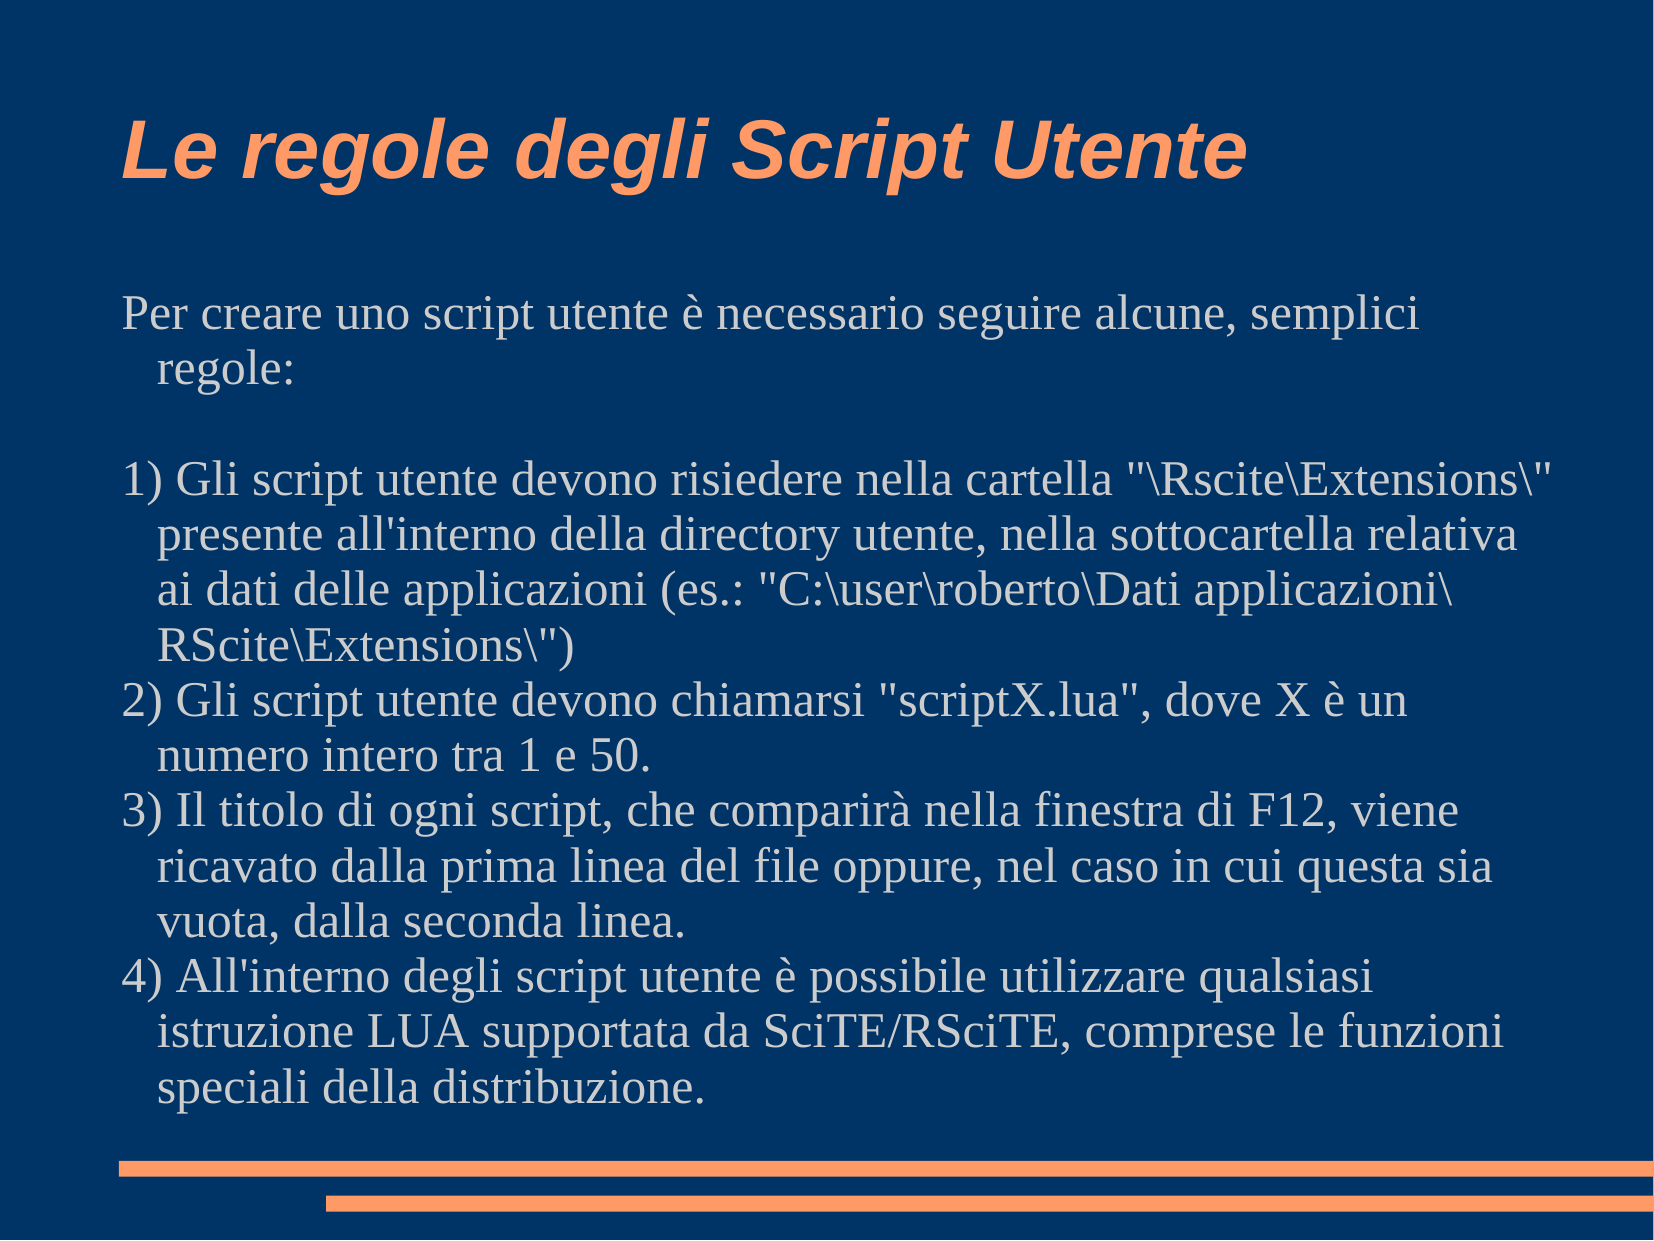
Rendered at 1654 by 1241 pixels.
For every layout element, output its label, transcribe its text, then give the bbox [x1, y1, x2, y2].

title Le regole degli Script Utente [121, 46, 1534, 254]
subtitle Per creare uno script utente è necessario seguire alcune, semplici regole: 1) Gli script utente devono risiedere nella cartella "\Rscite\Extensions\" presente all'interno della directory utente, nella sottocartella relativa ai dati delle applicazioni (es.: "C:\user\roberto\Dati applicazioni\RScite\Extensions\") 2) Gli script utente devono chiamarsi "scriptX.lua", dove X è un numero intero tra 1 e 50. 3) Il titolo di ogni script, che comparirà nella finestra di F12, viene ricavato dalla prima linea del file oppure, nel caso in cui questa sia vuota, dalla seconda linea. 4) All'interno degli script utente è possibile utilizzare qualsiasi istruzione LUA supportata da SciTE/RSciTE, comprese le funzioni speciali della distribuzione. [121, 276, 1561, 1178]
